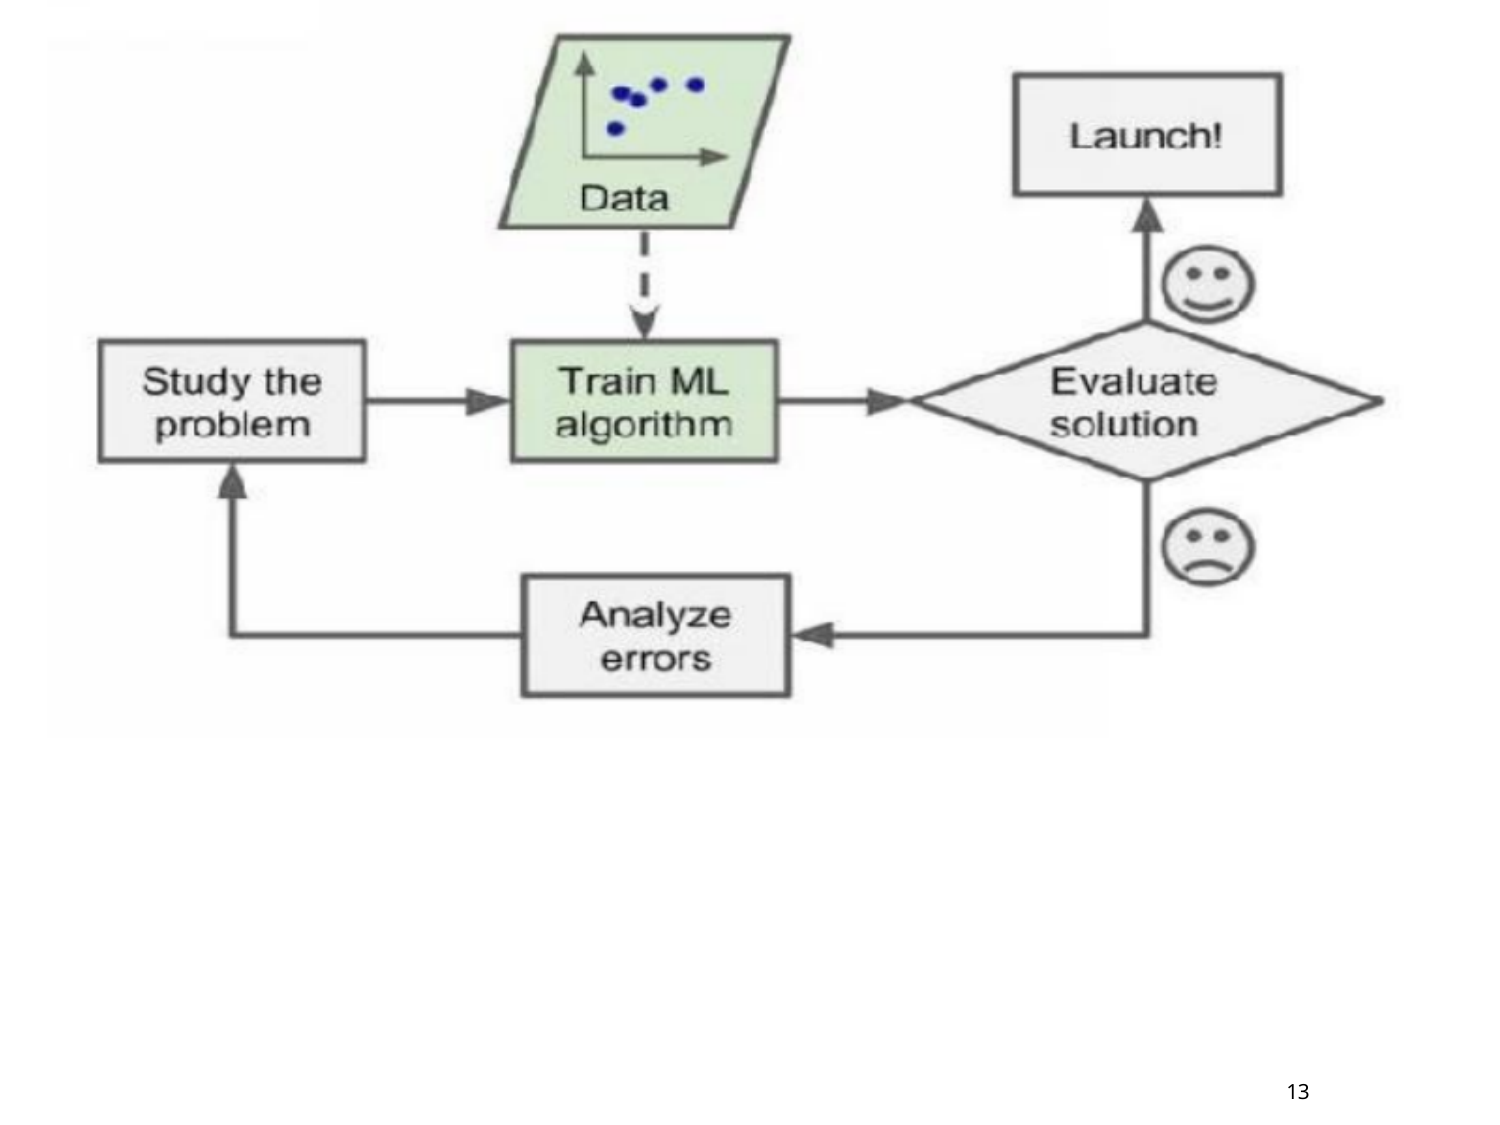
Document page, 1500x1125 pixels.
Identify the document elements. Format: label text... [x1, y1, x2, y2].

slide_number 13 [1279, 1076, 1328, 1125]
picture [20, 0, 1450, 738]
